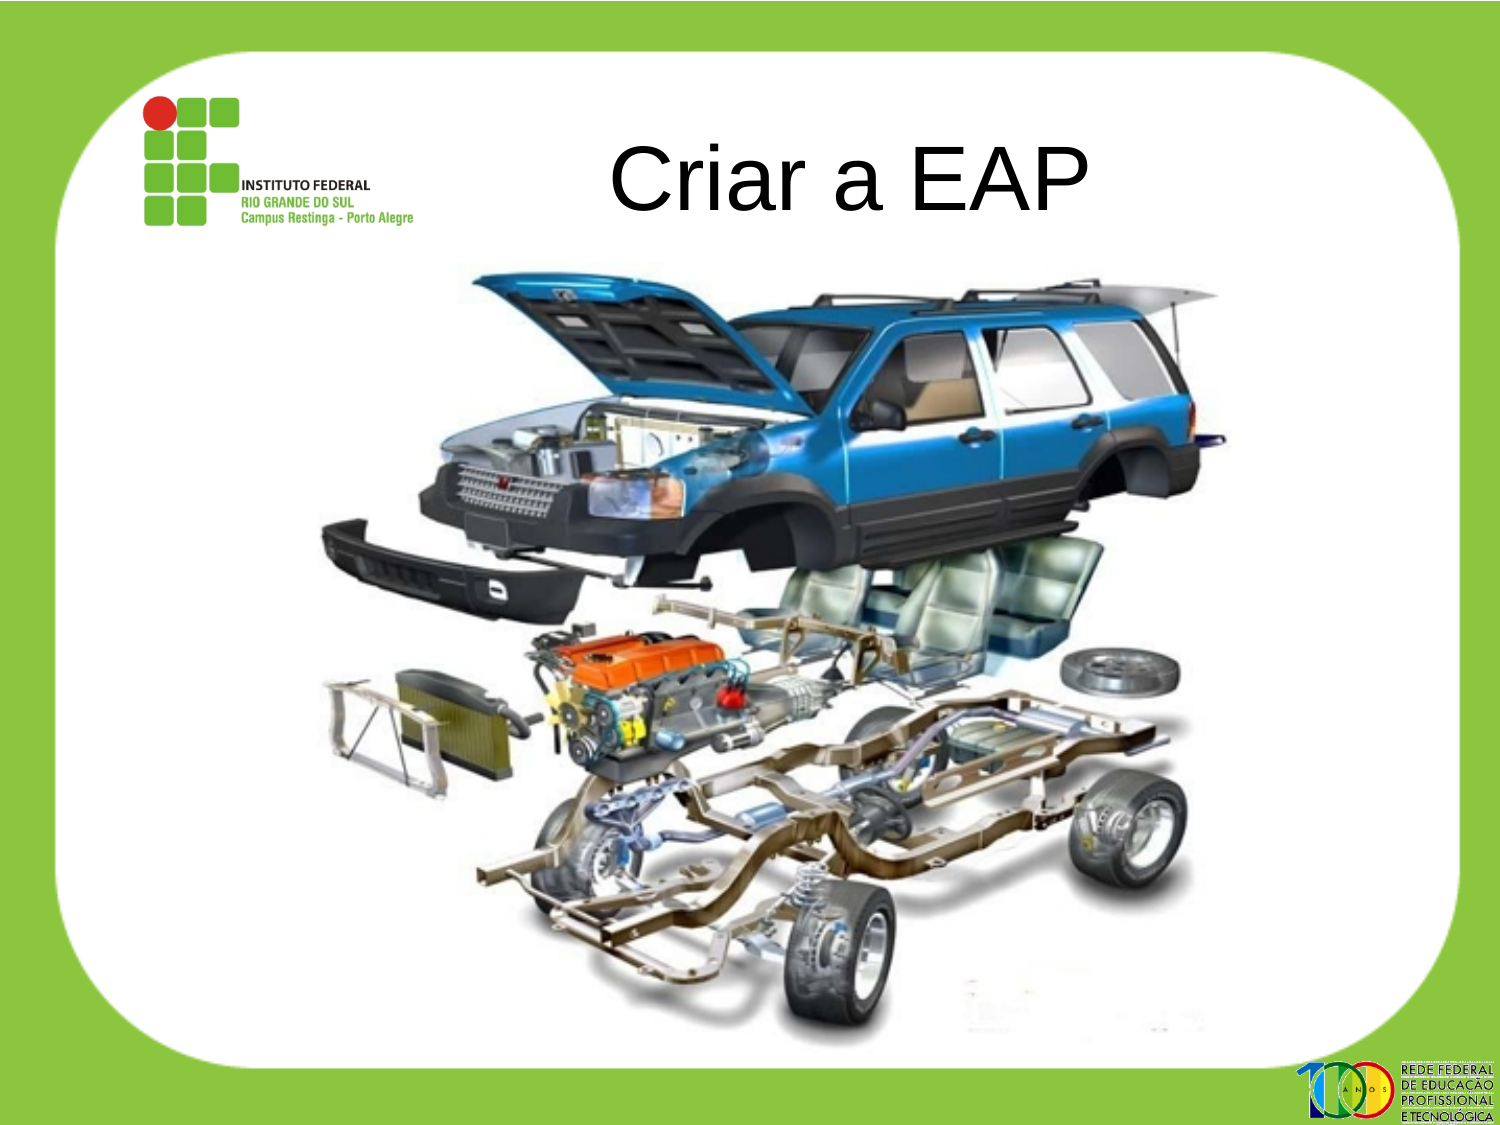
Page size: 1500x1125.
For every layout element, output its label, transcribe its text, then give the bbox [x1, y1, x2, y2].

title Criar a EAP [557, 48, 1500, 237]
picture [0, 1, 1500, 1125]
